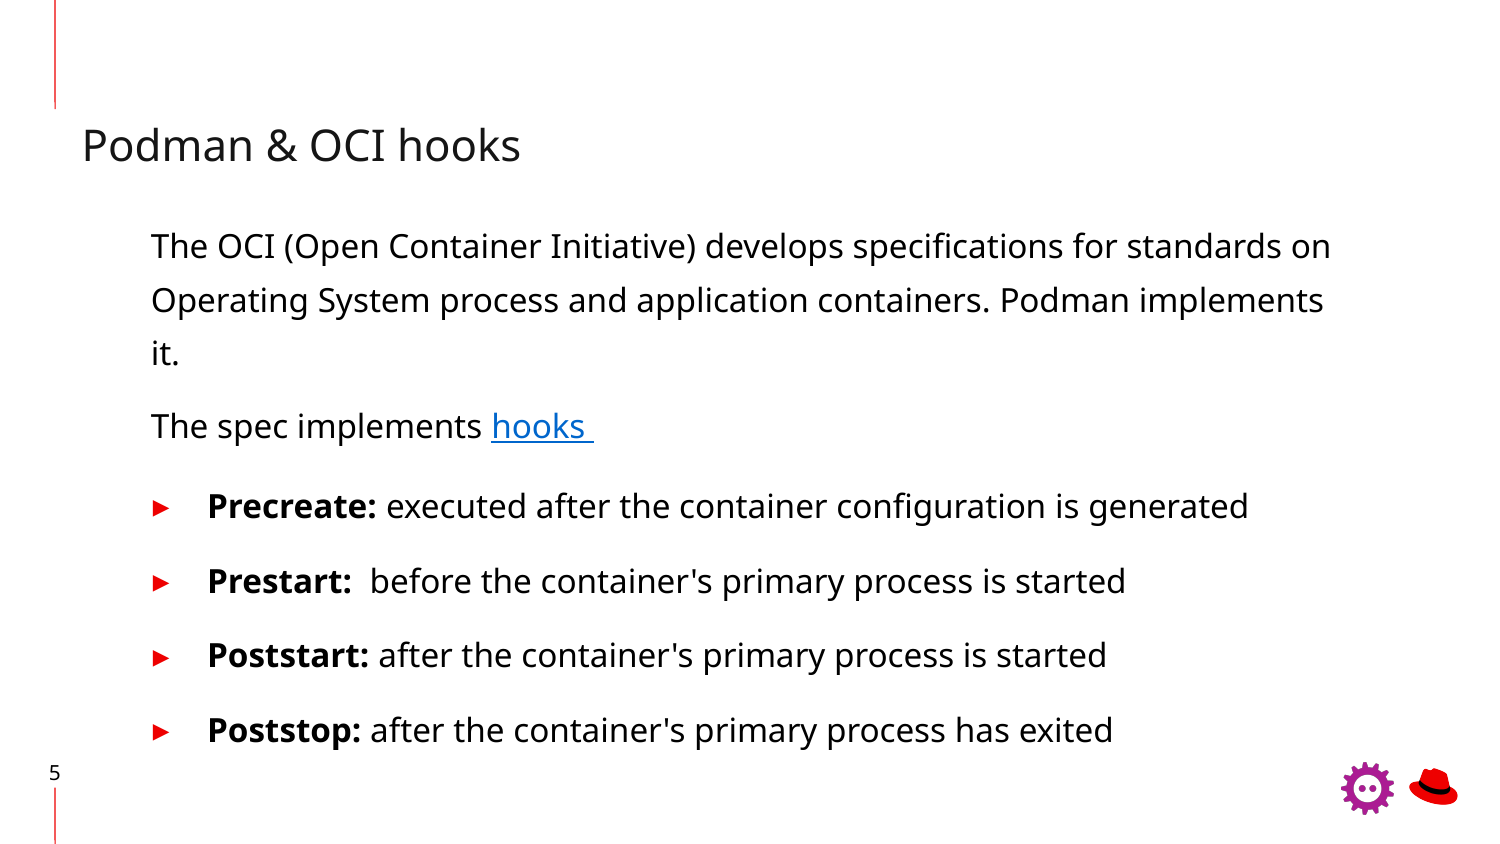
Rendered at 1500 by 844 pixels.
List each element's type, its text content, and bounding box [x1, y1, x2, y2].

slide_number <number> [20, 774, 89, 788]
title Podman & OCI hooks [81, 101, 1044, 153]
list The OCI (Open Container Initiative) develops specifications for standards on Operating System process and application containers. Podman implements it. The spec implements hooks Precreate: executed after the container configuration is generated Prestart: before the container's primary process is started Poststart: after the container's primary process is started Poststop: after the container's primary process has exited [150, 210, 1350, 763]
picture [1341, 762, 1394, 815]
picture [1409, 768, 1458, 805]
